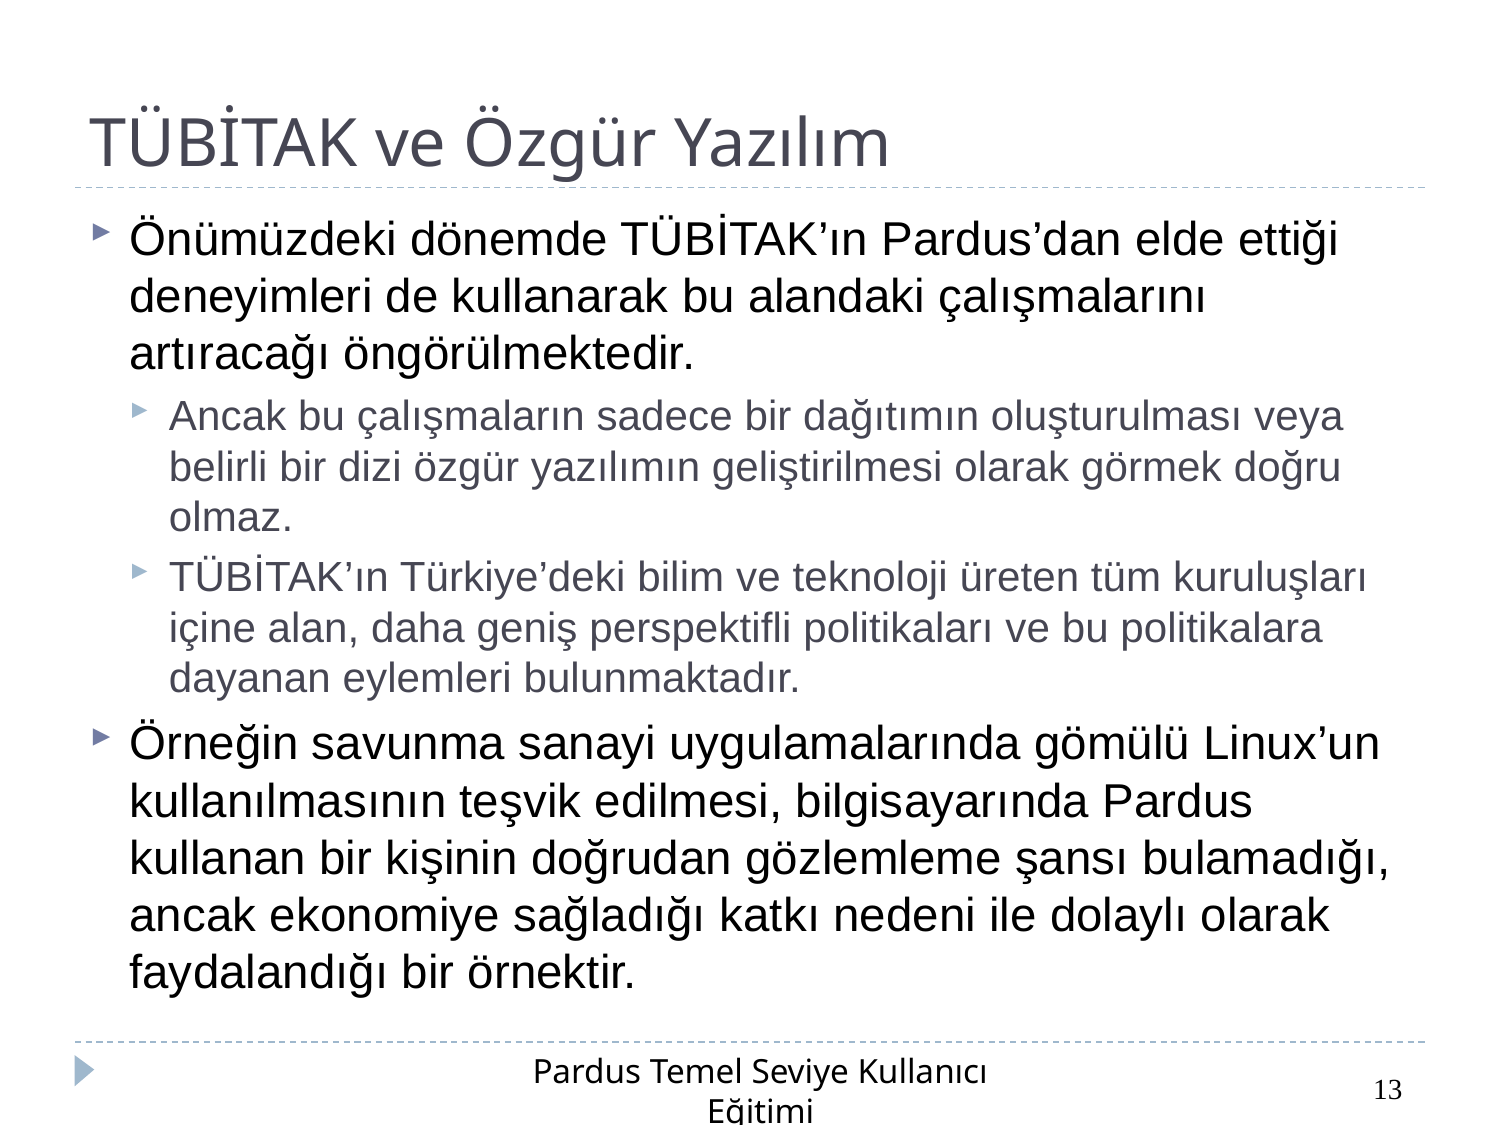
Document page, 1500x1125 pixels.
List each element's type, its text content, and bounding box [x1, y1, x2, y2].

list Önümüzdeki dönemde TÜBİTAK’ın Pardus’dan elde ettiği deneyimleri de kullanarak bu alandaki çalışmalarını artıracağı öngörülmektedir. Ancak bu çalışmaların sadece bir dağıtımın oluşturulması veya belirli bir dizi özgür yazılımın geliştirilmesi olarak görmek doğru olmaz. TÜBİTAK’ın Türkiye’deki bilim ve teknoloji üreten tüm kuruluşları içine alan, daha geniş perspektifli politikaları ve bu politikalara dayanan eylemleri bulunmaktadır. Örneğin savunma sanayi uygulamalarında gömülü Linux’un kullanılmasının teşvik edilmesi, bilgisayarında Pardus kullanan bir kişinin doğrudan gözlemleme şansı bulamadığı, ancak ekonomiye sağladığı katkı nedeni ile dolaylı olarak faydalandığı bir örnektir. [75, 200, 1425, 1010]
title TÜBİTAK ve Özgür Yazılım [75, 24, 1425, 188]
